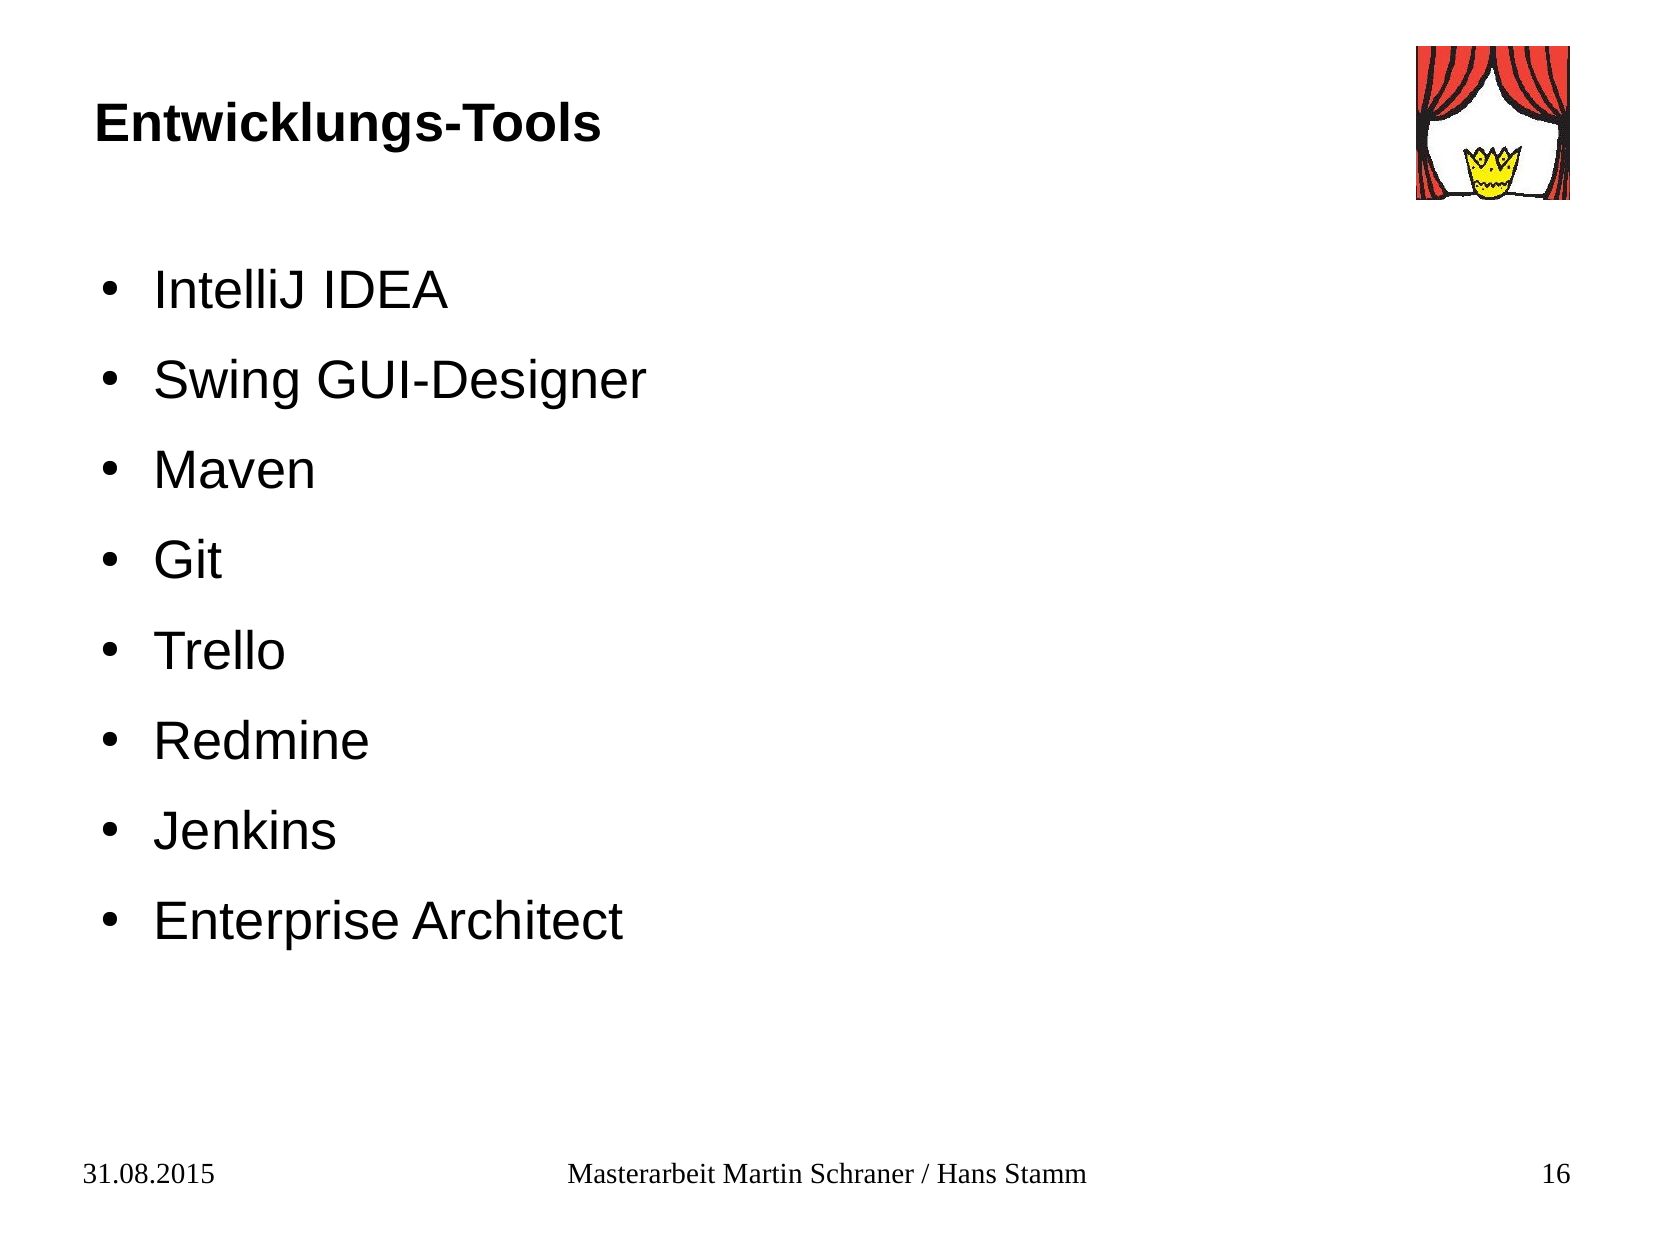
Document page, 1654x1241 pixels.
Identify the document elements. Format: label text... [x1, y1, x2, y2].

list IntelliJ IDEA Swing GUI-Designer Maven Git Trello Redmine Jenkins Enterprise Architect [82, 259, 1571, 1052]
title Entwicklungs-Tools [94, 53, 1347, 193]
picture [1416, 46, 1570, 200]
